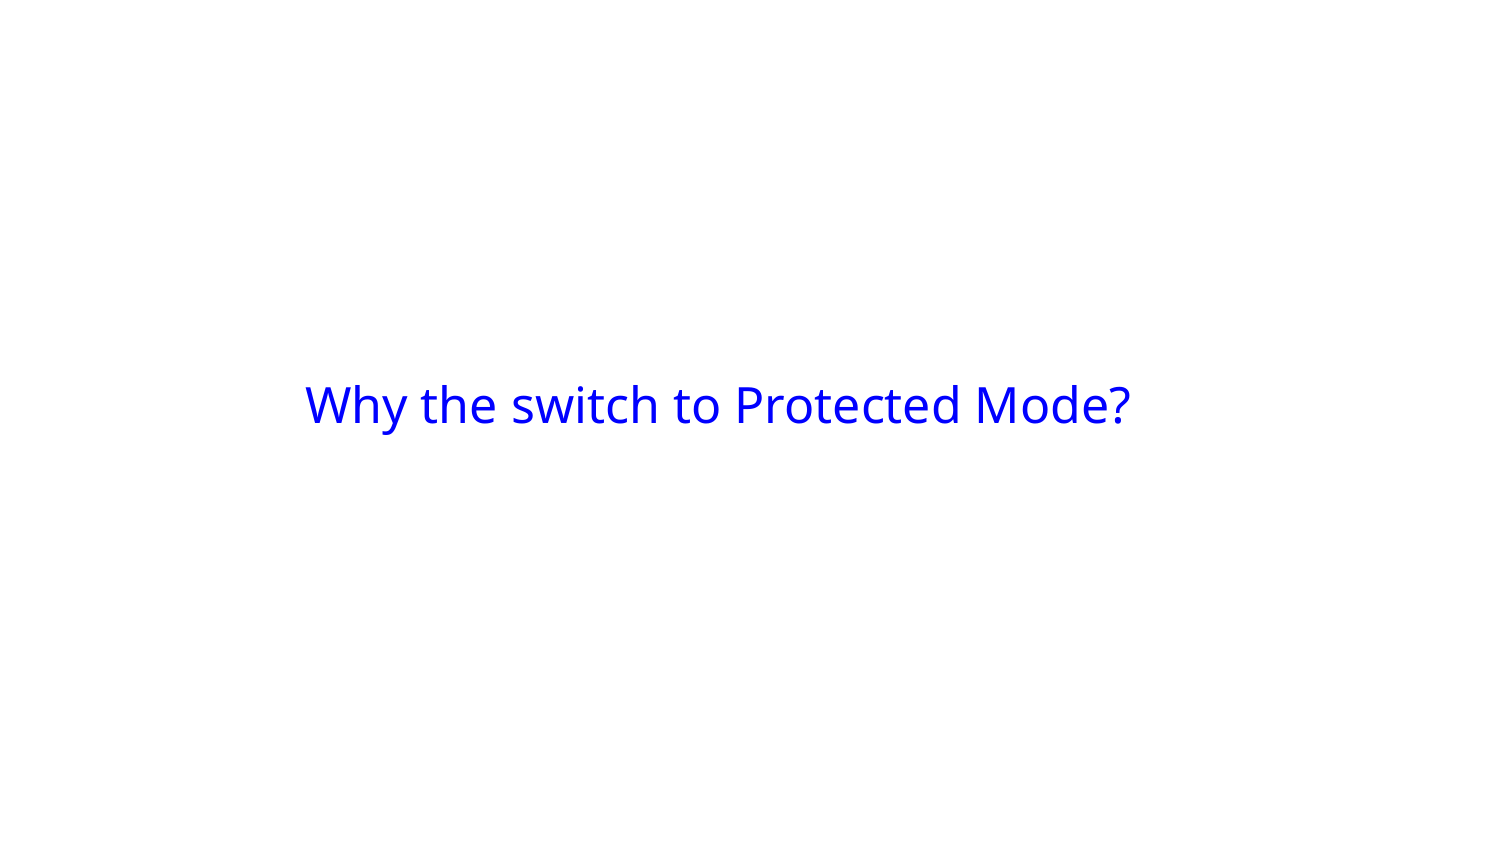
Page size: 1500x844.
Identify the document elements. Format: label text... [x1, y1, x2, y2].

text_box Why the switch to Protected Mode? [137, 358, 1312, 844]
